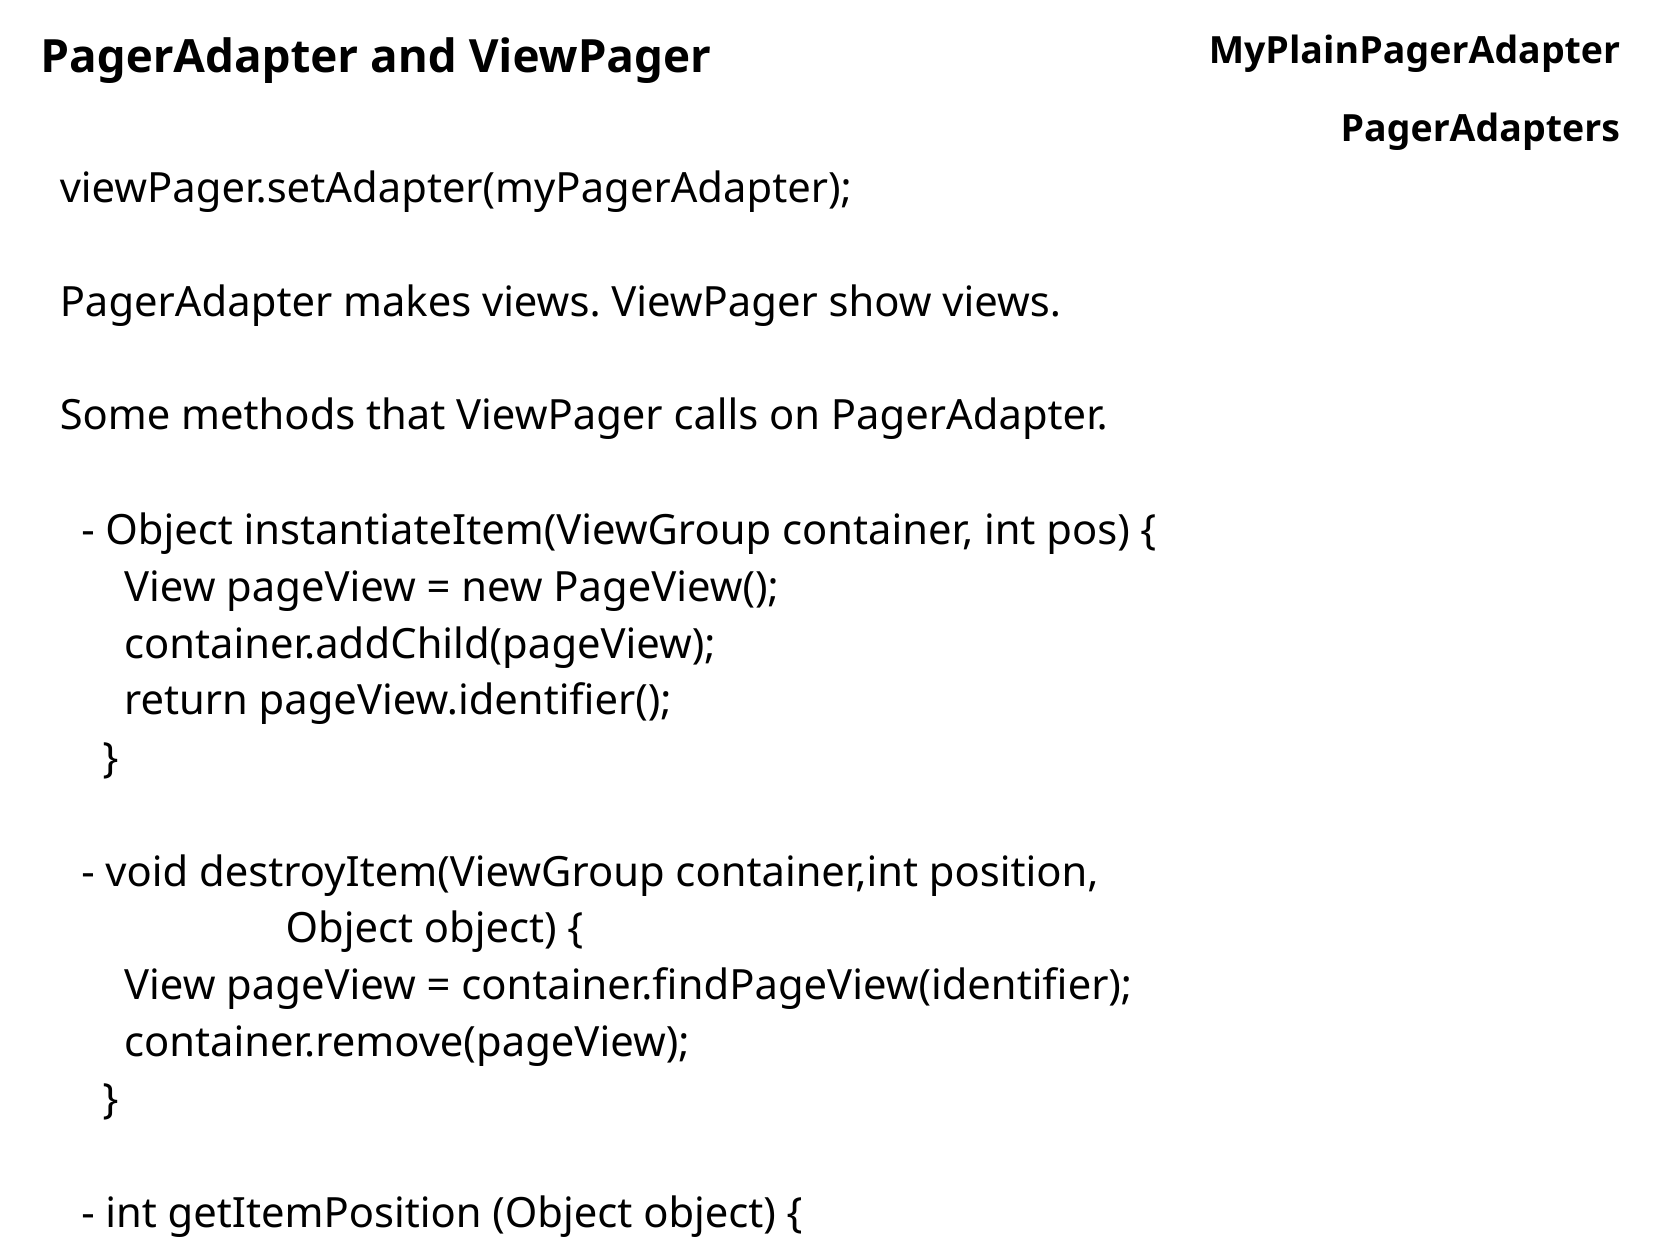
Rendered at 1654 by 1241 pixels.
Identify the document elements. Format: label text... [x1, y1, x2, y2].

table_header MyPlainPagerAdapter [831, 16, 1635, 93]
text_box viewPager.setAdapter(myPagerAdapter); PagerAdapter makes views. ViewPager show views. Some methods that ViewPager calls on PagerAdapter. - Object instantiateItem(ViewGroup container, int pos) { View pageView = new PageView(); container.addChild(pageView); return pageView.identifier(); } - void destroyItem(ViewGroup container,int position, Object object) { View pageView = container.findPageView(identifier); container.remove(pageView); } - int getItemPosition (Object object) { return position that object should be at; } [45, 167, 1621, 1216]
table_cell [27, 94, 830, 166]
table_cell PagerAdapters [831, 94, 1635, 166]
table_header PagerAdapter and ViewPager [27, 16, 830, 93]
